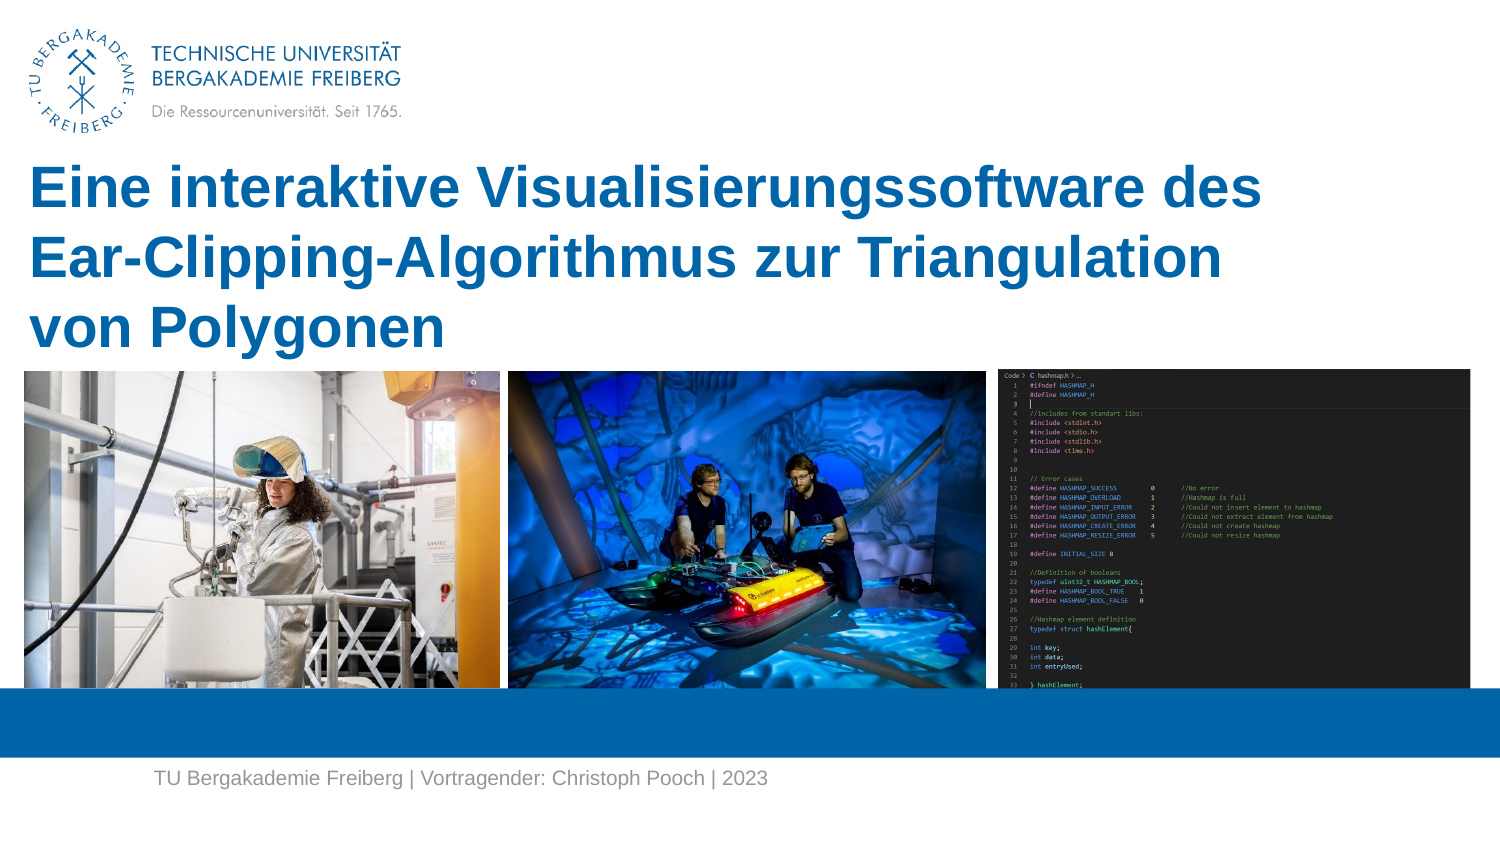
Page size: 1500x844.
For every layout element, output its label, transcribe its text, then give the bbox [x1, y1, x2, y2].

title Eine interaktive Visualisierungssoftware des Ear-Clipping-Algorithmus zur Triangulation von Polygonen [29, 147, 1477, 361]
picture [936, 671, 942, 681]
picture [887, 638, 896, 643]
picture [998, 369, 1471, 688]
picture [140, 29, 401, 133]
text_box TU Bergakademie Freiberg | Vortragender: Christoph Pooch | 2023 [153, 764, 1353, 824]
picture [29, 29, 134, 133]
picture [24, 371, 500, 688]
picture [508, 371, 986, 688]
subtitle [0, 688, 1500, 758]
